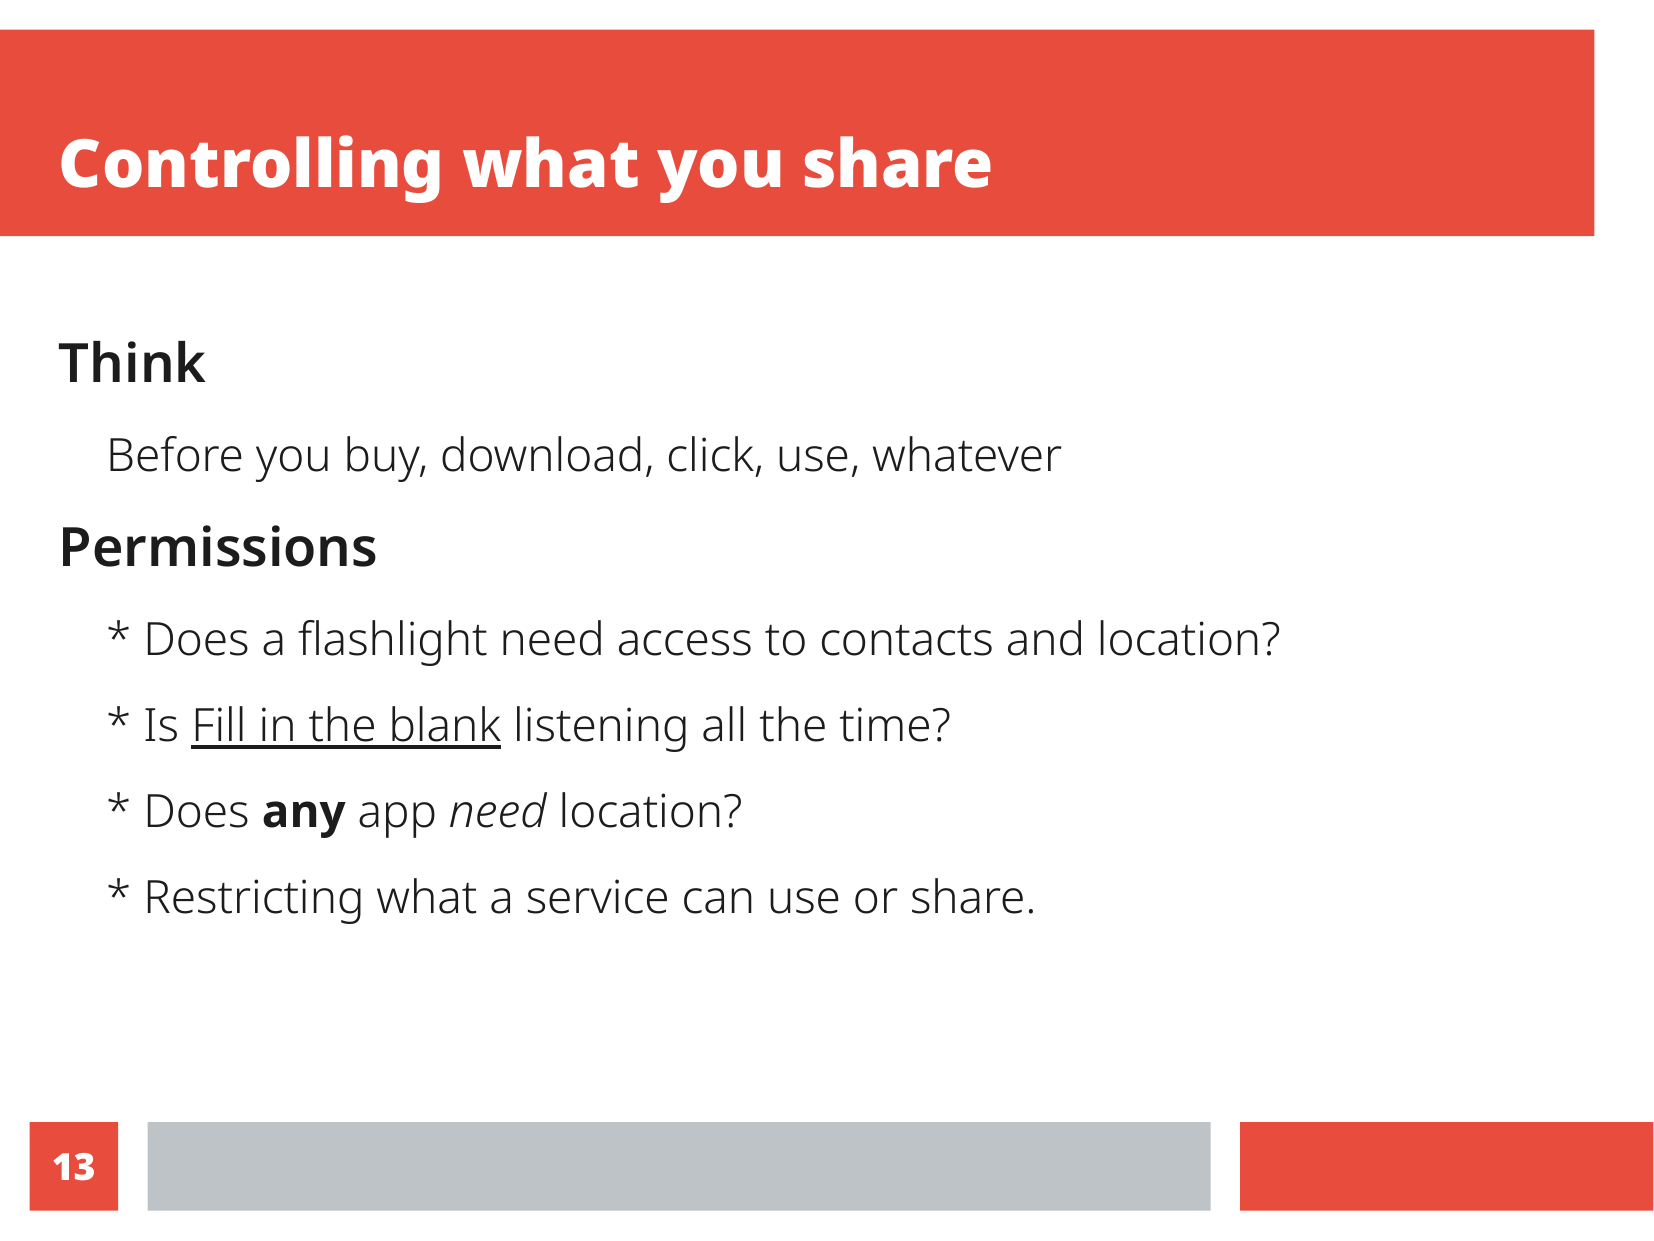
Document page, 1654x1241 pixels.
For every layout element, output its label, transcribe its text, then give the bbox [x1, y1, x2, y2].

list Think Before you buy, download, click, use, whatever Permissions * Does a flashlight need access to contacts and location? * Is Fill in the blank listening all the time? * Does any app need location? * Restricting what a service can use or share. [59, 324, 1565, 1093]
title Controlling what you share [59, 59, 1595, 207]
